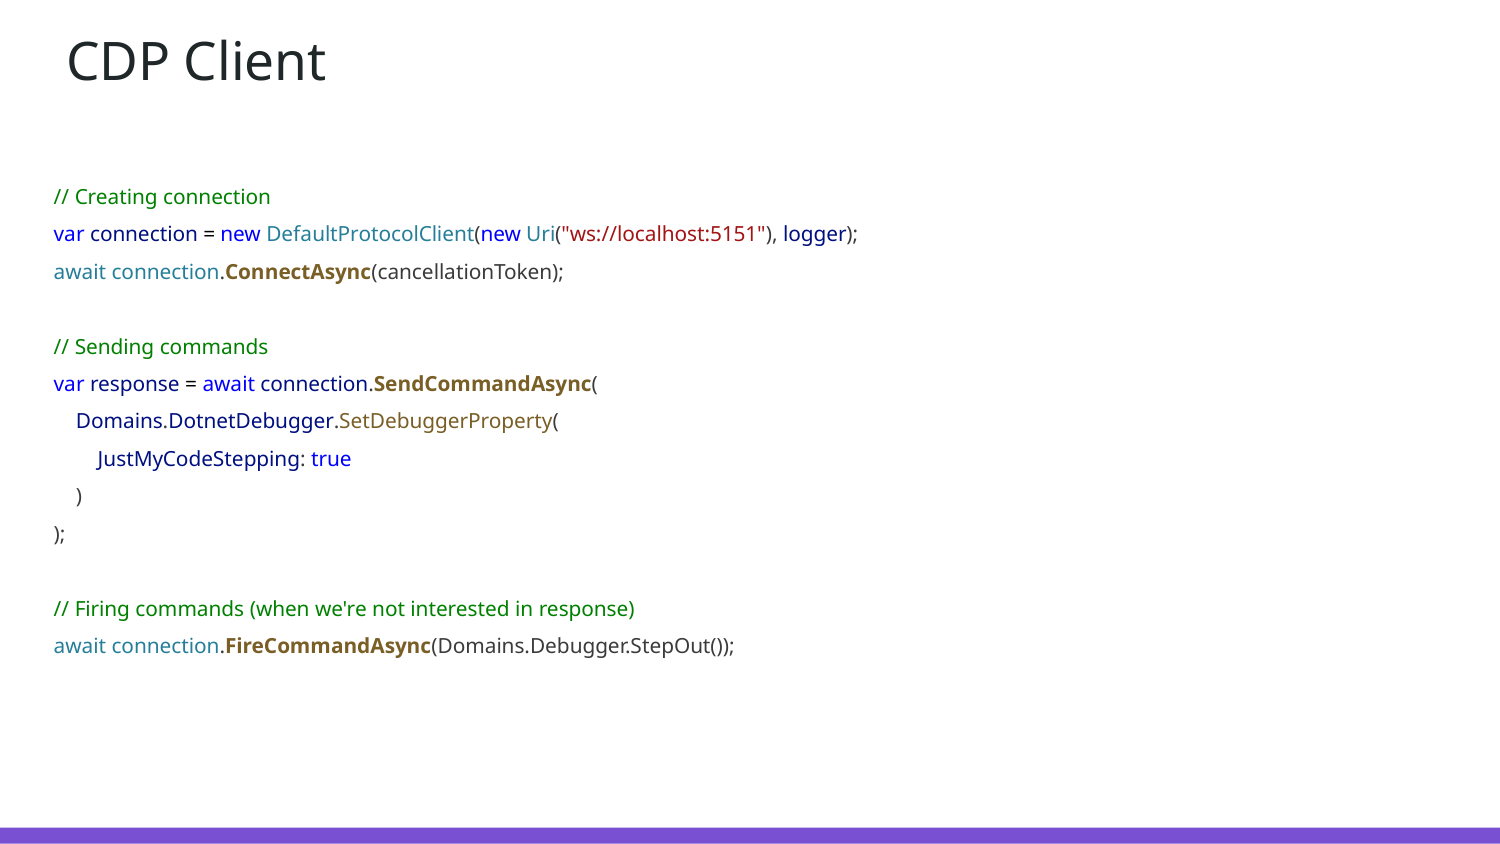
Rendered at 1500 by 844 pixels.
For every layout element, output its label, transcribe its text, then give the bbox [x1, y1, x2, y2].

title CDP Client [51, 12, 1449, 106]
list // Creating connection var connection = new DefaultProtocolClient(new Uri("ws://localhost:5151"), logger); await connection.ConnectAsync(cancellationToken); // Sending commands var response = await connection.SendCommandAsync( Domains.DotnetDebugger.SetDebuggerProperty( JustMyCodeStepping: true ) ); // Firing commands (when we're not interested in response) await connection.FireCommandAsync(Domains.Debugger.StepOut()); [38, 156, 1437, 804]
